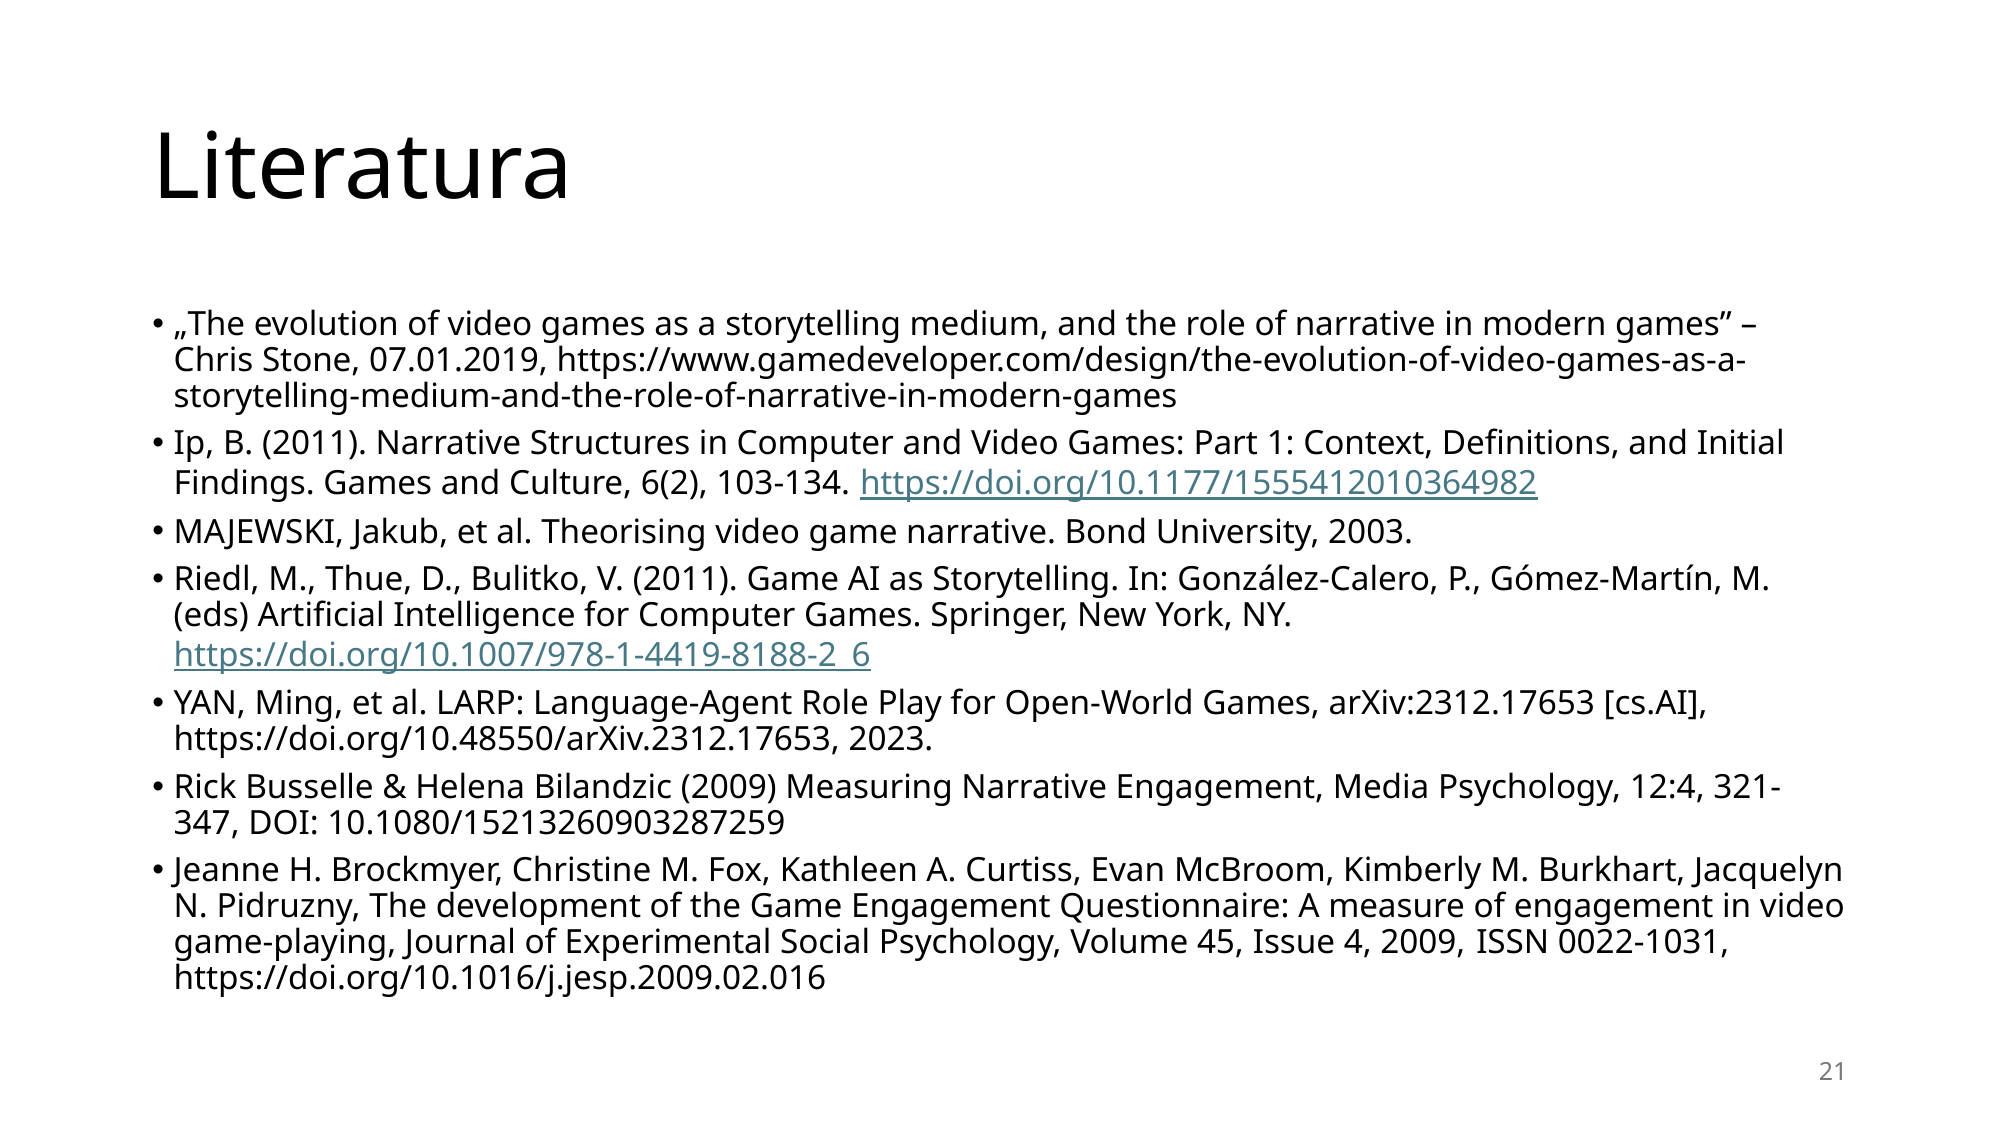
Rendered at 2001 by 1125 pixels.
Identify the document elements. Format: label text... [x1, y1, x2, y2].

list „The evolution of video games as a storytelling medium, and the role of narrative in modern games” – Chris Stone, 07.01.2019, https://www.gamedeveloper.com/design/the-evolution-of-video-games-as-a-storytelling-medium-and-the-role-of-narrative-in-modern-games Ip, B. (2011). Narrative Structures in Computer and Video Games: Part 1: Context, Definitions, and Initial Findings. Games and Culture, 6(2), 103-134. https://doi.org/10.1177/1555412010364982 MAJEWSKI, Jakub, et al. Theorising video game narrative. Bond University, 2003. Riedl, M., Thue, D., Bulitko, V. (2011). Game AI as Storytelling. In: González-Calero, P., Gómez-Martín, M. (eds) Artificial Intelligence for Computer Games. Springer, New York, NY. https://doi.org/10.1007/978-1-4419-8188-2_6 YAN, Ming, et al. LARP: Language-Agent Role Play for Open-World Games, arXiv:2312.17653 [cs.AI], https://doi.org/10.48550/arXiv.2312.17653, 2023. Rick Busselle & Helena Bilandzic (2009) Measuring Narrative Engagement, Media Psychology, 12:4, 321-347, DOI: 10.1080/15213260903287259 Jeanne H. Brockmyer, Christine M. Fox, Kathleen A. Curtiss, Evan McBroom, Kimberly M. Burkhart, Jacquelyn N. Pidruzny, The development of the Game Engagement Questionnaire: A measure of engagement in video game-playing, Journal of Experimental Social Psychology, Volume 45, Issue 4, 2009, ISSN 0022-1031, https://doi.org/10.1016/j.jesp.2009.02.016 [137, 299, 1863, 1014]
title Literatura [137, 59, 1863, 278]
